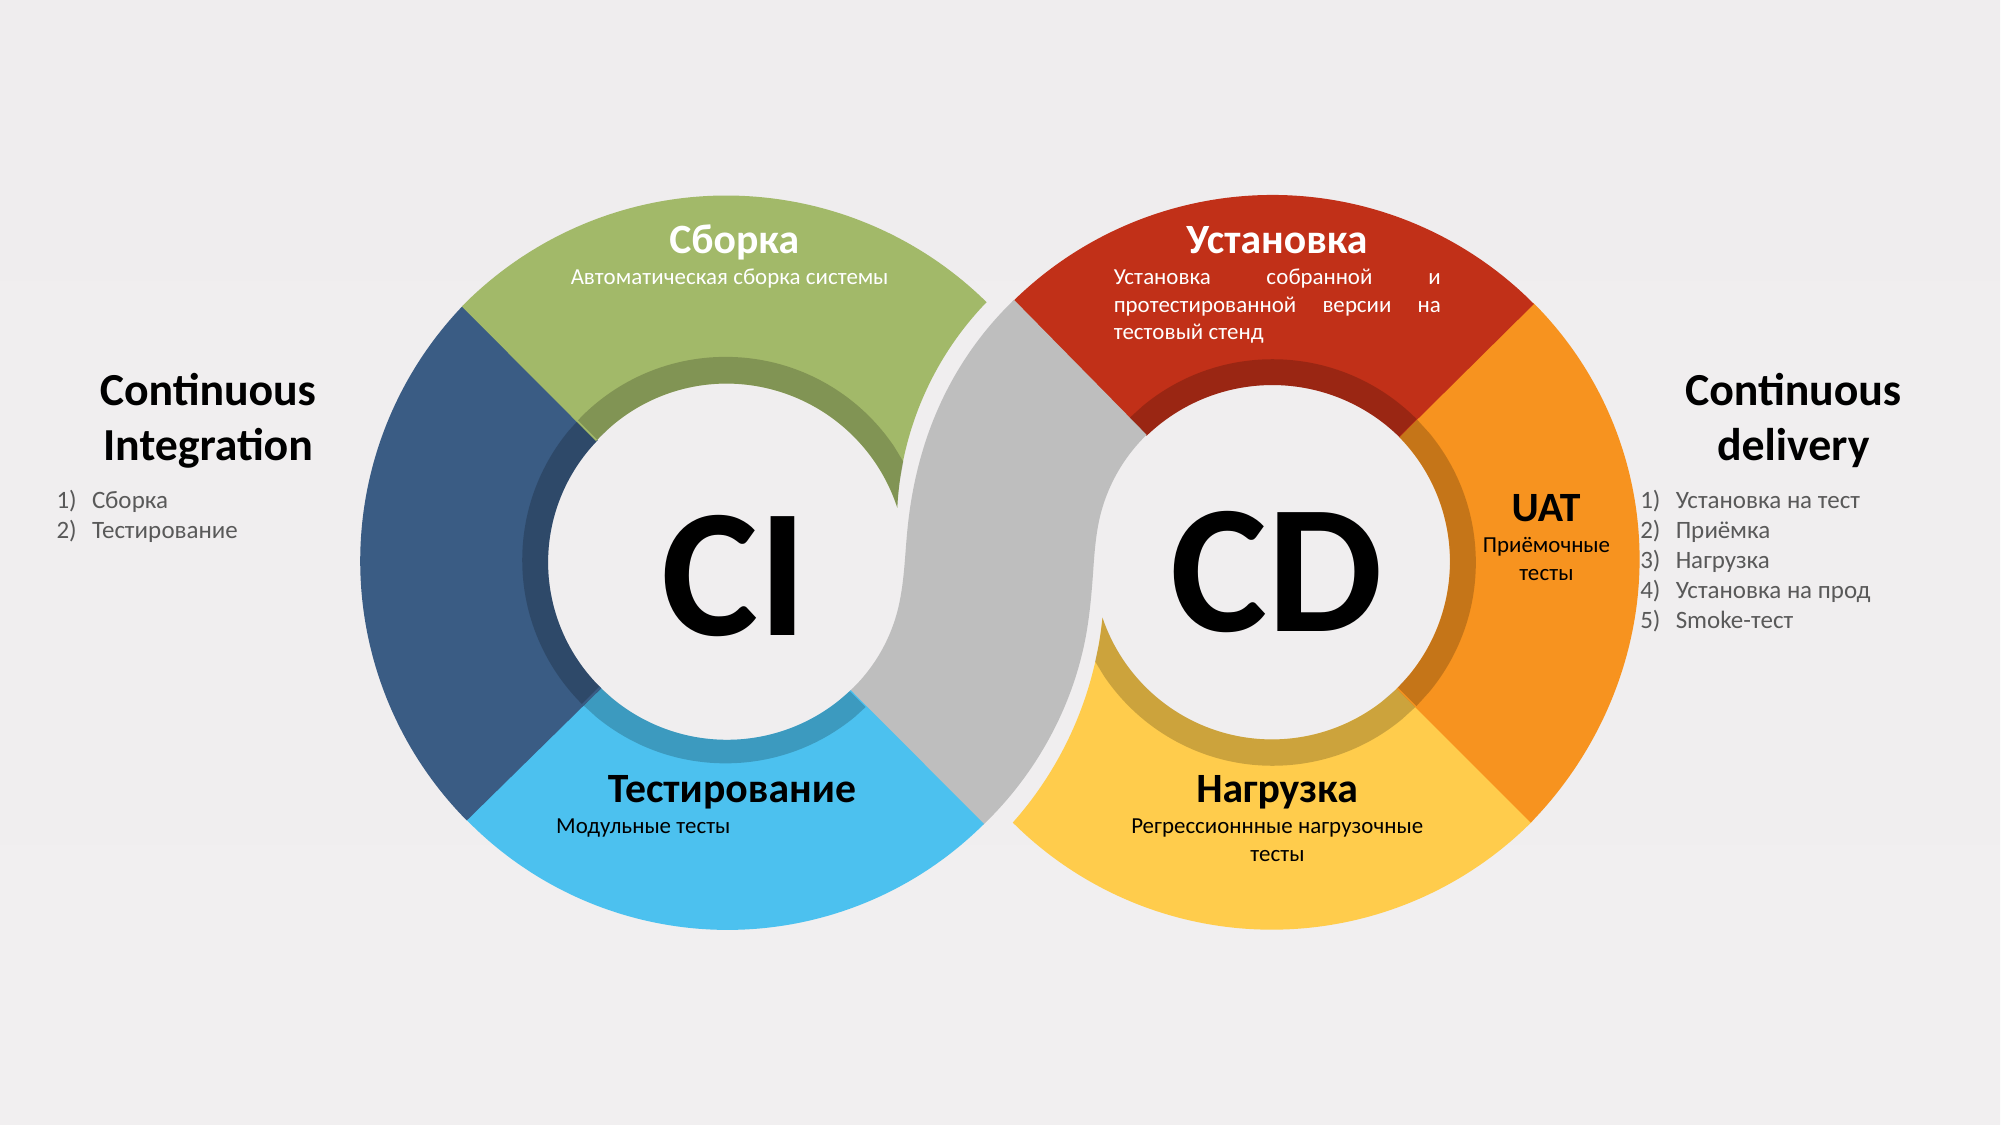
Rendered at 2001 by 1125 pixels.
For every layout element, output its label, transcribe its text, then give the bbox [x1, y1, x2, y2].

text_box Установка собранной и протестированной версии на тестовый стенд [1113, 254, 1442, 352]
text_box Continuous Integration [55, 352, 361, 477]
text_box Автоматическая сборка системы [570, 254, 899, 297]
text_box [647, 195, 806, 204]
text_box Continuous delivery [1639, 352, 1947, 476]
text_box [360, 230, 1639, 930]
text_box Модульные тесты [556, 803, 910, 847]
text_box Сборка [569, 204, 899, 269]
text_box Тестирование [555, 753, 910, 819]
text_box Сборка Тестирование [56, 476, 361, 552]
text_box [1191, 194, 1354, 204]
text_box Нагрузка [1112, 753, 1442, 819]
text_box Установка на тест Приёмка Нагрузка Установка на прод Smoke-тест [1640, 476, 1947, 642]
text_box Установка [1112, 204, 1442, 269]
text_box Регрессионнные нагрузочные тесты [1113, 803, 1442, 874]
text_box Приёмочные тесты [1453, 522, 1640, 593]
text_box UAT [1452, 472, 1640, 538]
text_box CI [646, 444, 822, 680]
text_box CD [1155, 441, 1399, 676]
